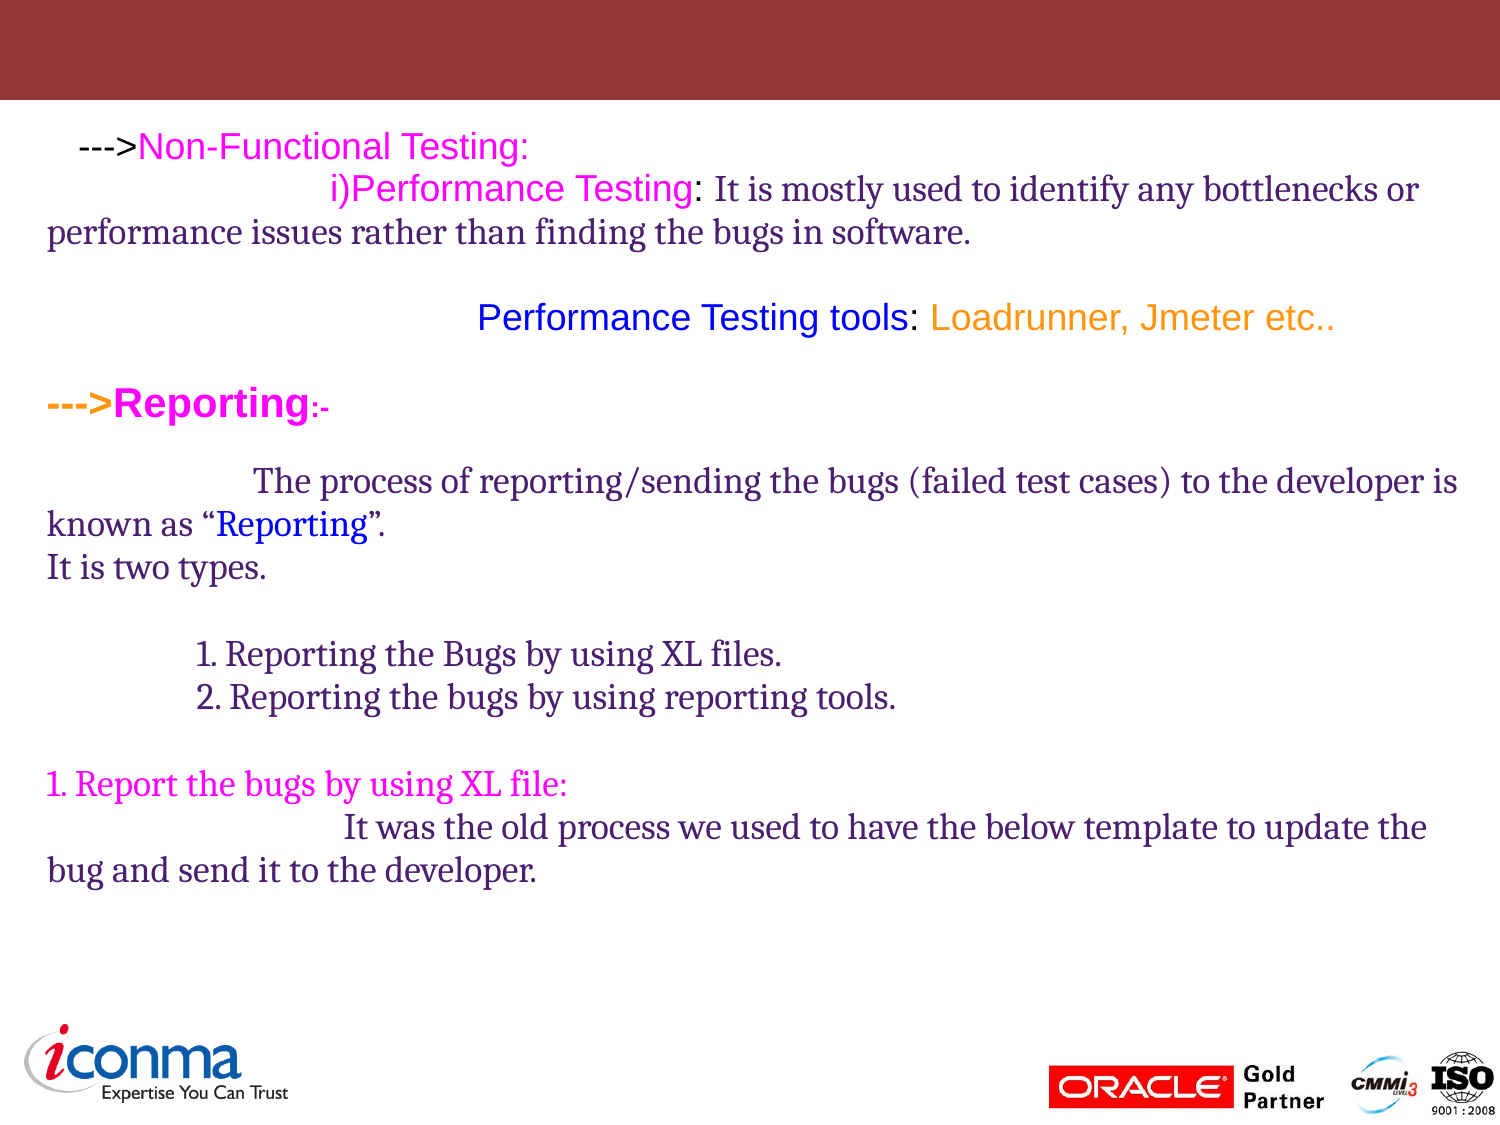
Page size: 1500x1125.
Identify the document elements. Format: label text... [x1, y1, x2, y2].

picture [1049, 1064, 1325, 1110]
picture [24, 1024, 288, 1103]
picture [1346, 1047, 1497, 1123]
text_box --->Non-Functional Testing: i)Performance Testing: It is mostly used to identify any bottlenecks or performance issues rather than finding the bugs in software. Performance Testing tools: Loadrunner, Jmeter etc.. --->Reporting:- The process of reporting/sending the bugs (failed test cases) to the developer is known as “Reporting”. It is two types. 1. Reporting the Bugs by using XL files. 2. Reporting the bugs by using reporting tools. 1. Report the bugs by using XL file: It was the old process we used to have the below template to update the bug and send it to the developer. [31, 118, 1482, 1016]
